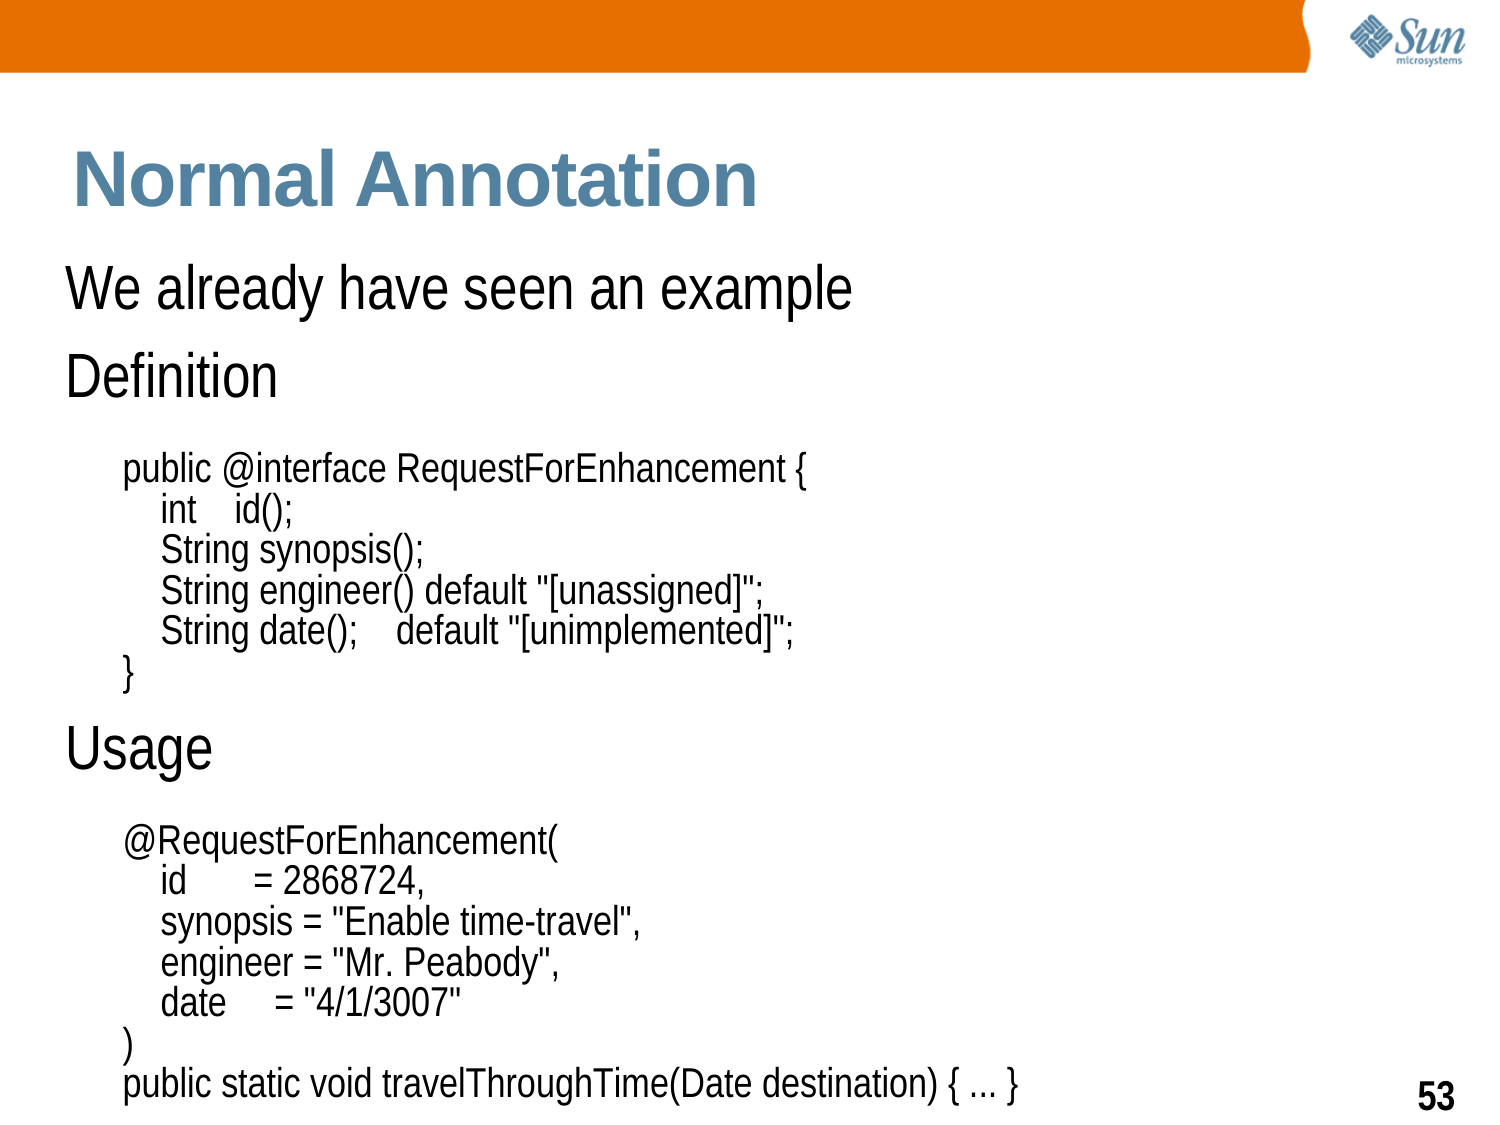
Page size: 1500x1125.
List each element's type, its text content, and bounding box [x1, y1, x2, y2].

picture [0, 0, 1500, 75]
list We already have seen an example Definition public @interface RequestForEnhancement { int id(); String synopsis(); String engineer() default "[unassigned]"; String date(); default "[unimplemented]"; } Usage @RequestForEnhancement( id = 2868724, synopsis = "Enable time-travel", engineer = "Mr. Peabody", date = "4/1/3007" ) public static void travelThroughTime(Date destination) { ... } [46, 260, 1433, 1125]
title Normal Annotation [72, 142, 1435, 284]
